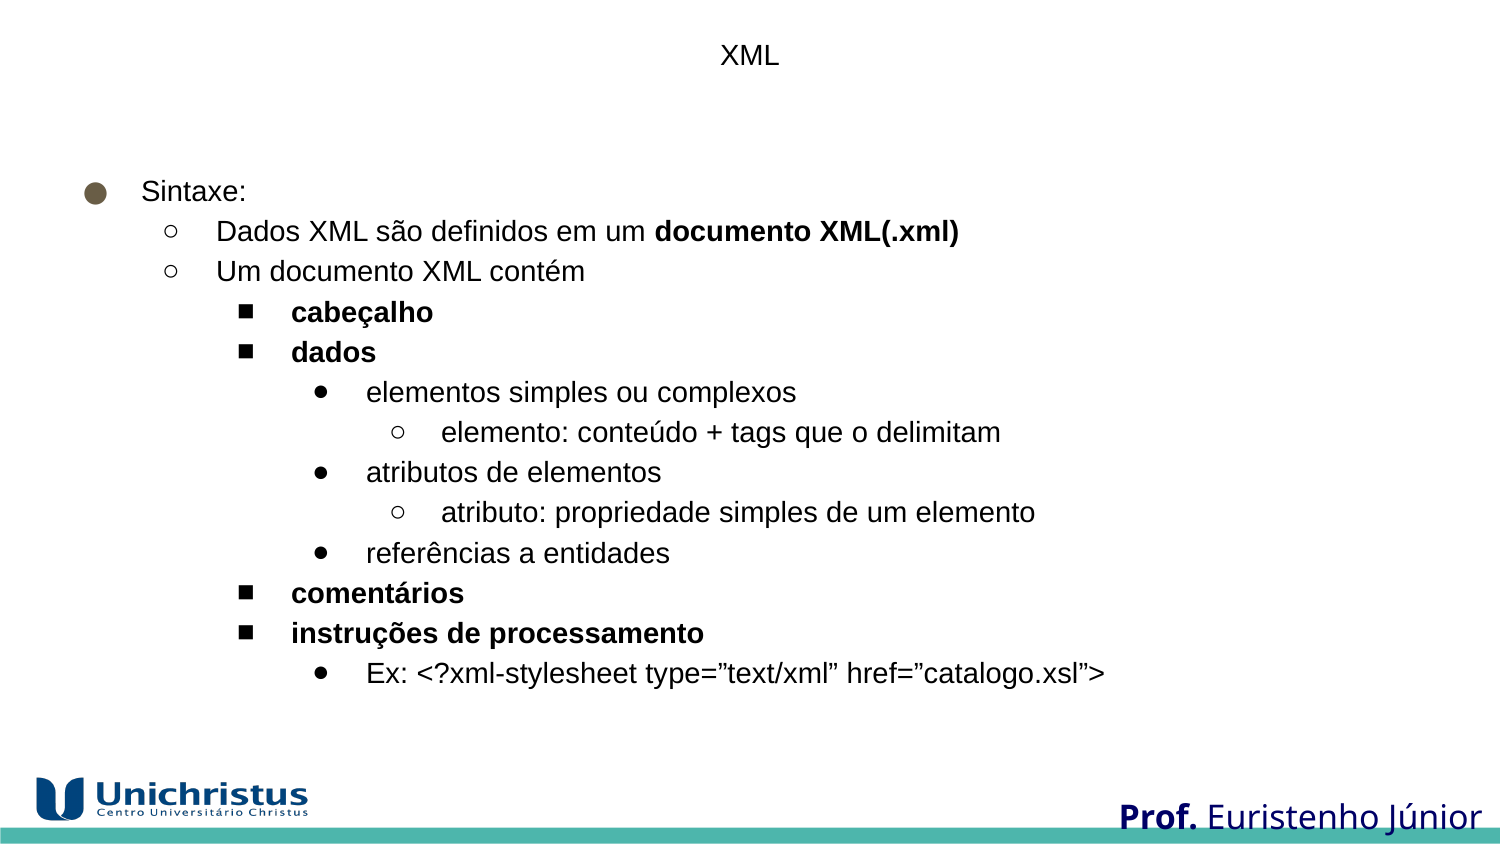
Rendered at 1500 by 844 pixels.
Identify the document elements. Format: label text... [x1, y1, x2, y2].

title XML [51, 20, 1449, 137]
list Sintaxe: Dados XML são definidos em um documento XML(.xml) Um documento XML contém cabeçalho dados elementos simples ou complexos elemento: conteúdo + tags que o delimitam atributos de elementos atributo: propriedade simples de um elemento referências a entidades comentários instruções de processamento Ex: <?xml-stylesheet type=”text/xml” href=”catalogo.xsl”> [51, 152, 1449, 750]
picture [32, 775, 312, 822]
